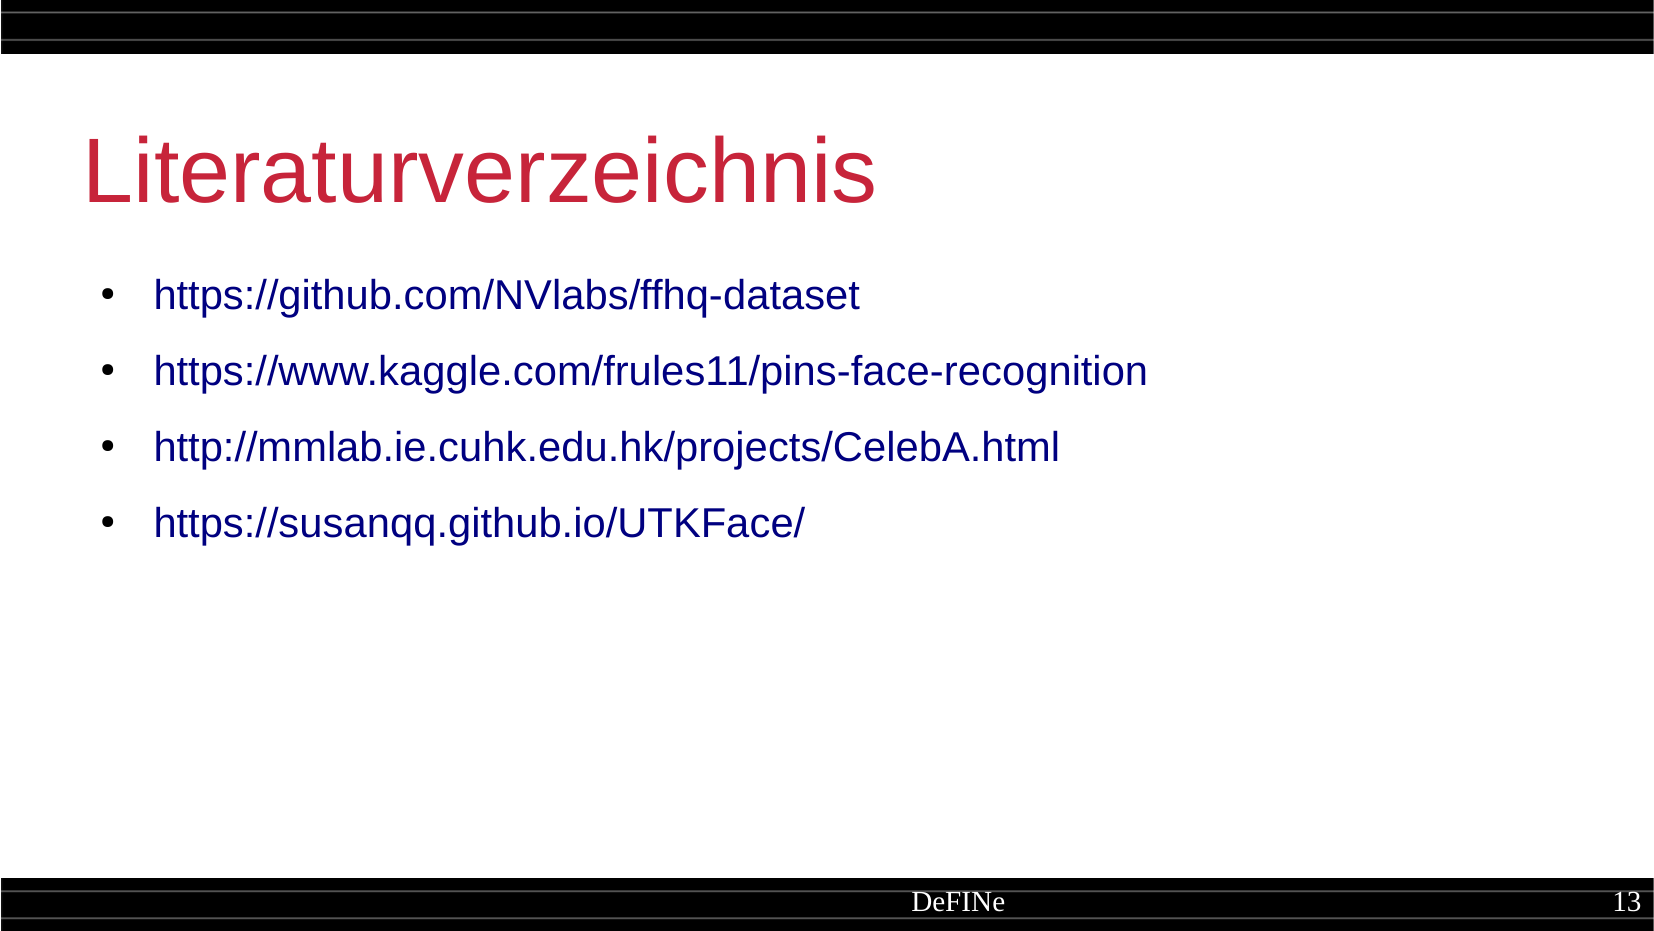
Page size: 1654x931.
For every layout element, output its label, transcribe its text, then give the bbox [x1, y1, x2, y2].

list https://github.com/NVlabs/ffhq-dataset https://www.kaggle.com/frules11/pins-face-recognition http://mmlab.ie.cuhk.edu.hk/projects/CelebA.html https://susanqq.github.io/UTKFace/ [82, 271, 1571, 758]
title Literaturverzeichnis [82, 92, 1571, 249]
picture [1, 0, 1654, 54]
picture [1, 878, 1654, 931]
